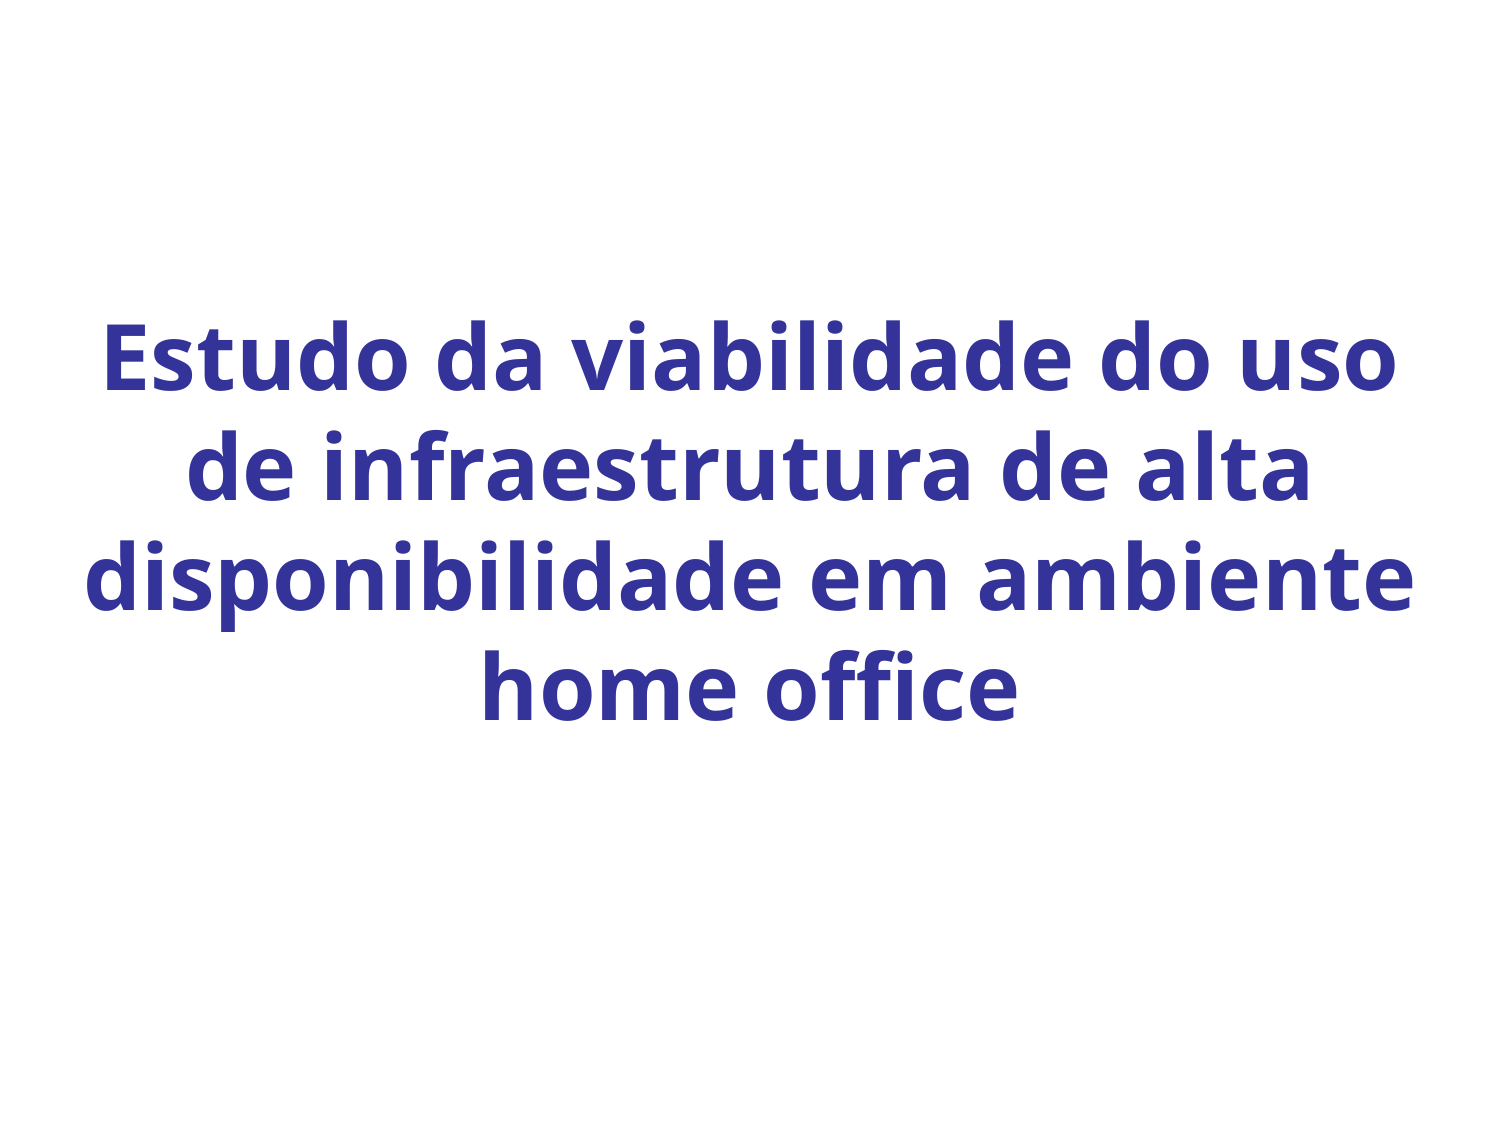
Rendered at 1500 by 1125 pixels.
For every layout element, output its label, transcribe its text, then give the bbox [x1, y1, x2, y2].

title Estudo da viabilidade do uso de infraestrutura de alta disponibilidade em ambiente home office [53, 427, 1447, 610]
